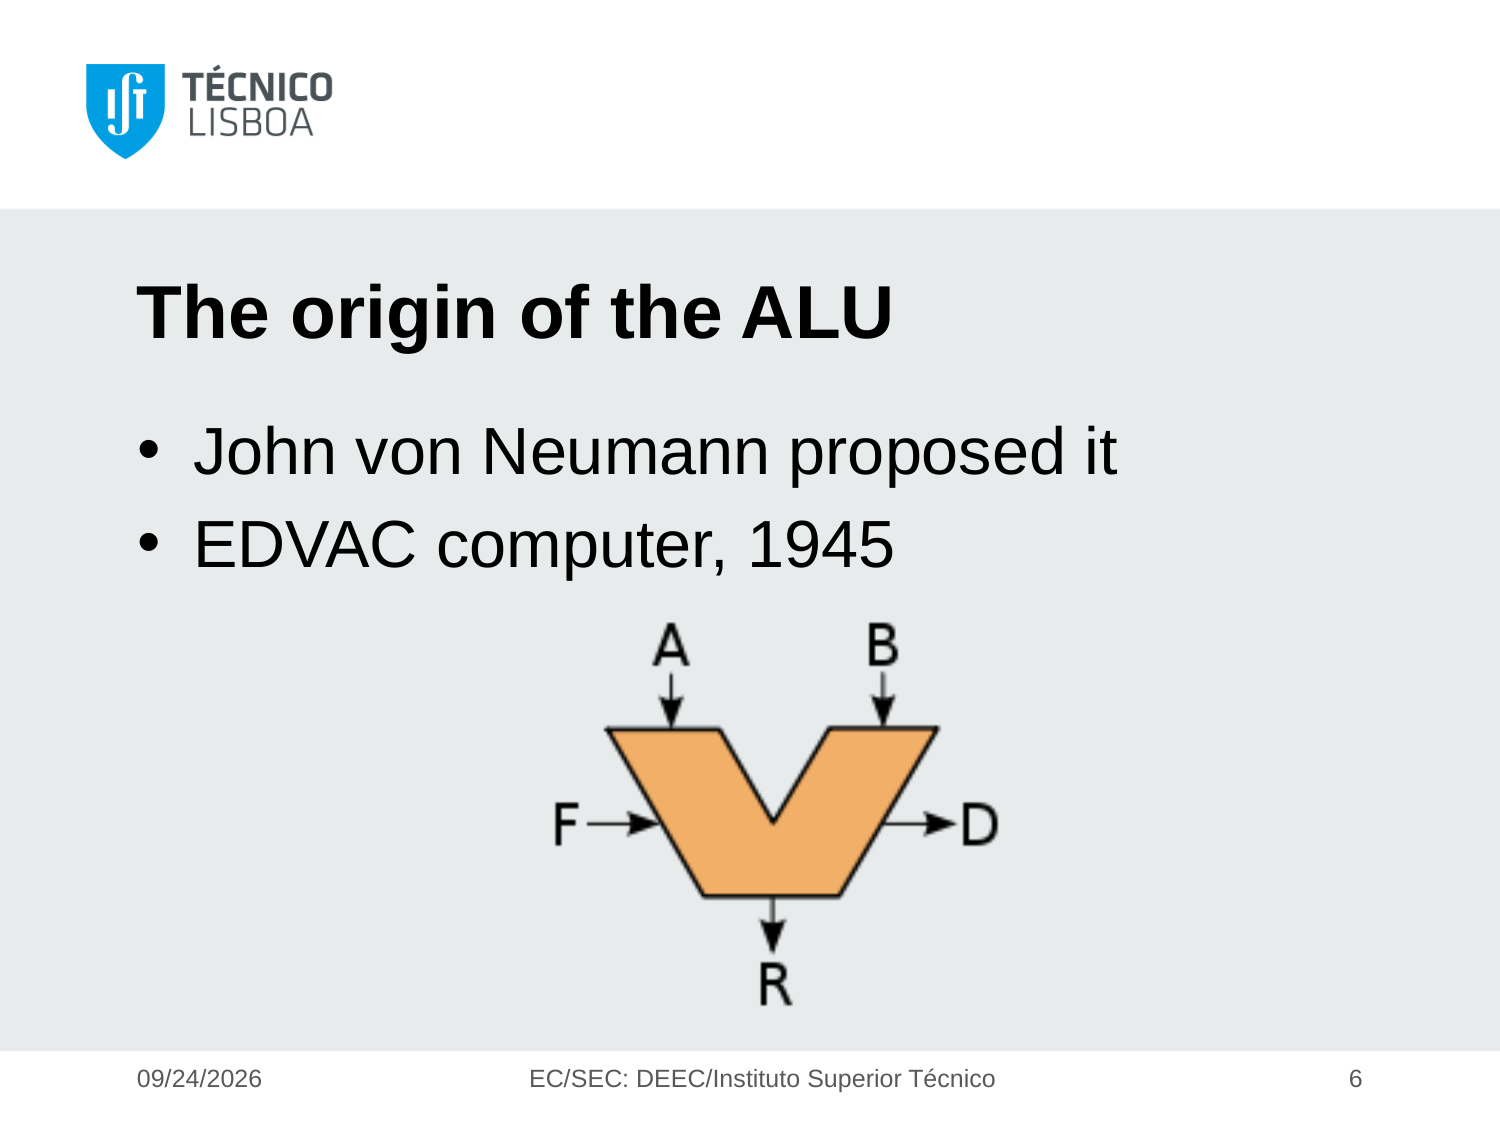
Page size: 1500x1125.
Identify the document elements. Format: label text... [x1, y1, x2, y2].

picture [0, 0, 1500, 1125]
list John von Neumann proposed it EDVAC computer, 1945 [121, 400, 1378, 1005]
slide_number <number> [1077, 1052, 1378, 1103]
title The origin of the ALU [121, 237, 1378, 381]
slide_number 10/08/2018 [121, 1052, 425, 1103]
footer EC/SEC: DEEC/Instituto Superior Técnico [512, 1052, 1021, 1103]
